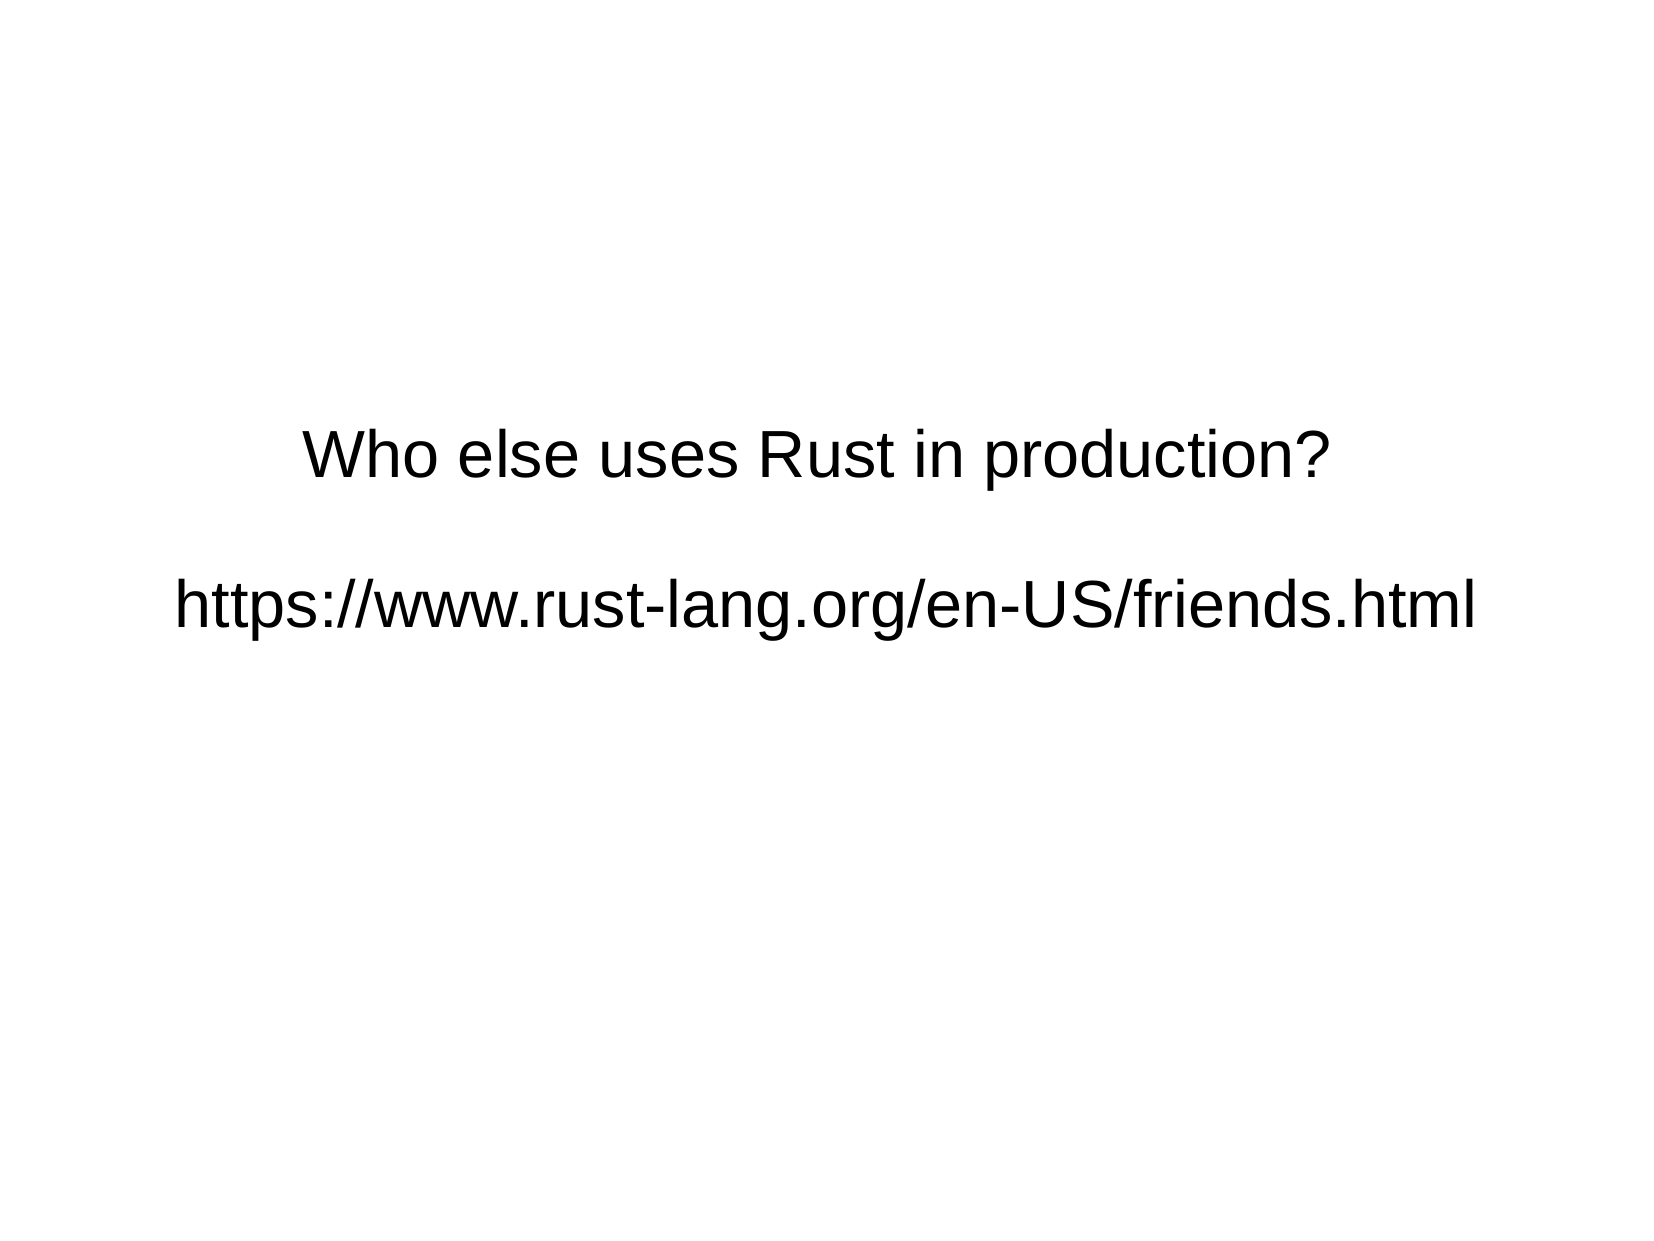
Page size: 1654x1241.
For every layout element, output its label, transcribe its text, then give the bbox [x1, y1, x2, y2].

subtitle Who else uses Rust in production? https://www.rust-lang.org/en-US/friends.html [82, 49, 1571, 1010]
